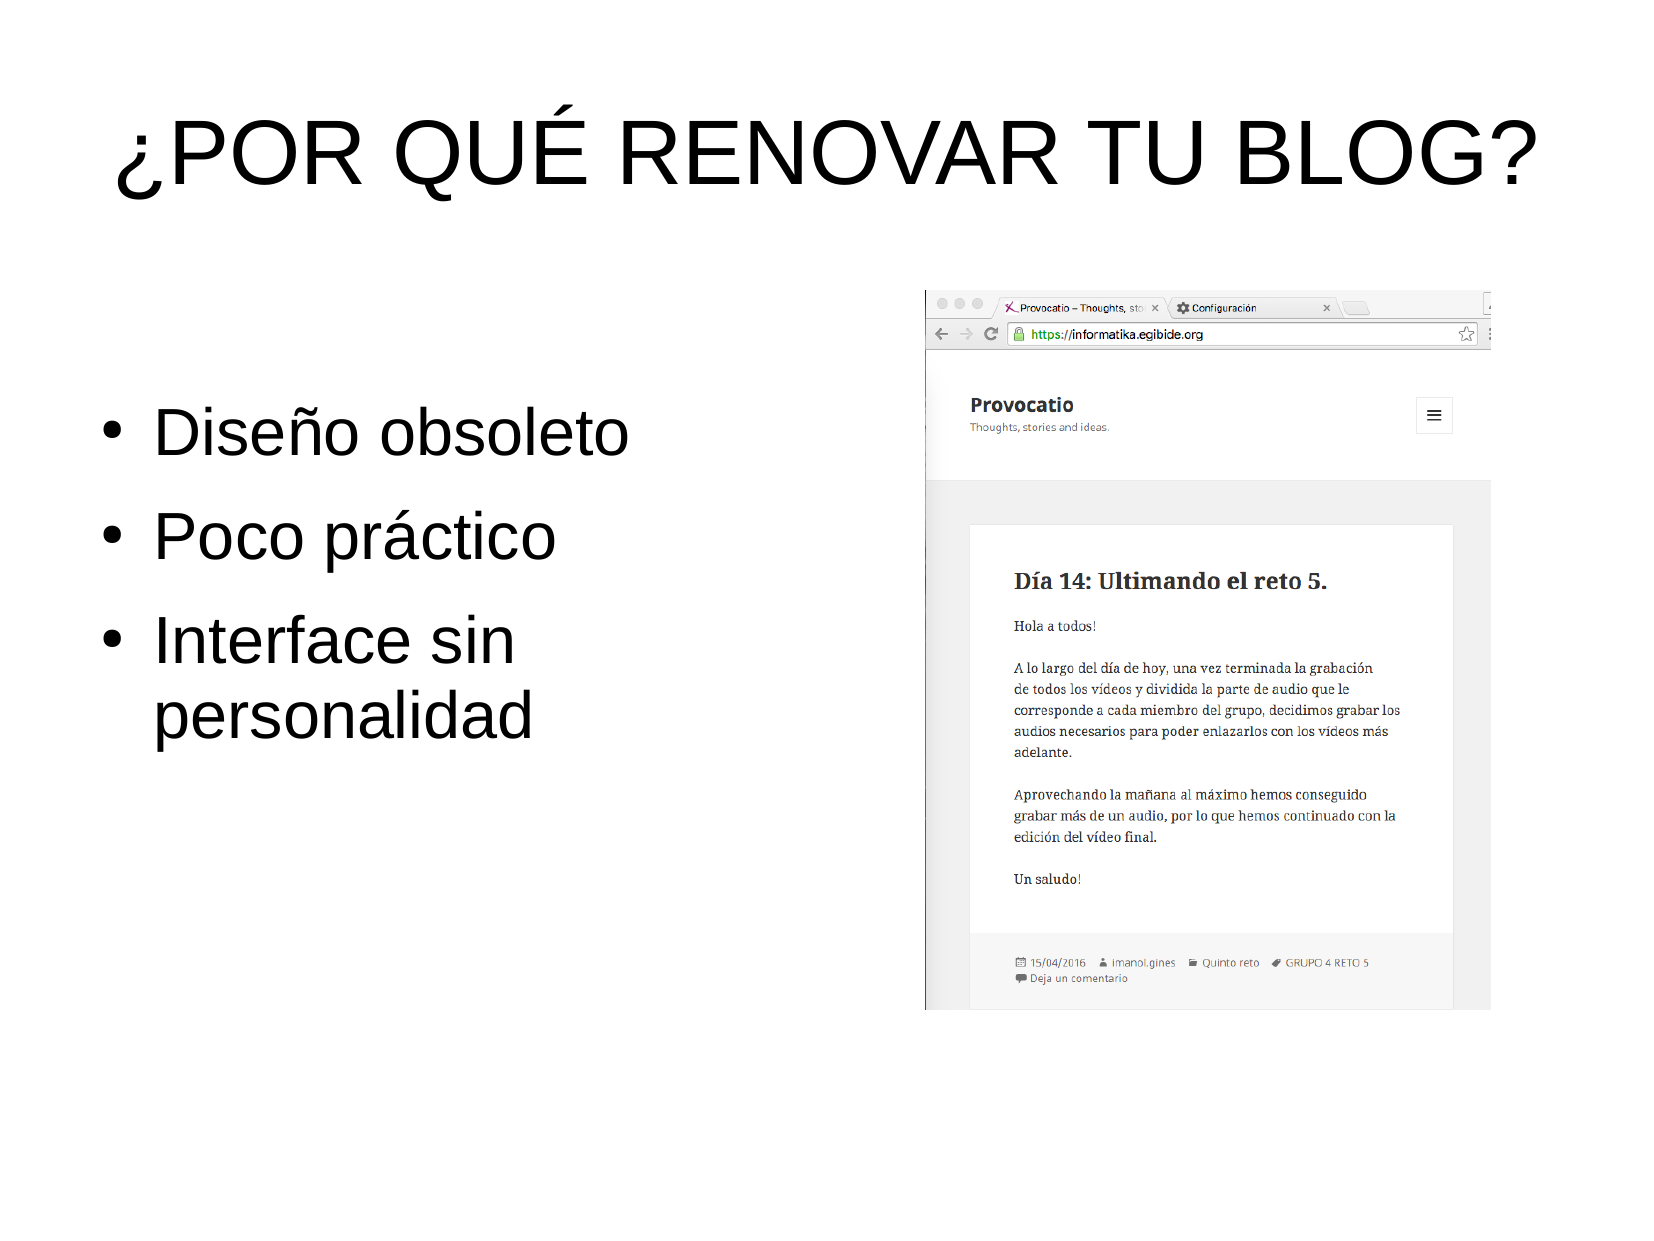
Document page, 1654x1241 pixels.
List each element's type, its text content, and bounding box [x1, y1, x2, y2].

title ¿POR QUÉ RENOVAR TU BLOG? [82, 49, 1571, 257]
list Diseño obsoleto Poco práctico Interface sin personalidad [82, 290, 809, 1010]
picture [925, 290, 1491, 1010]
